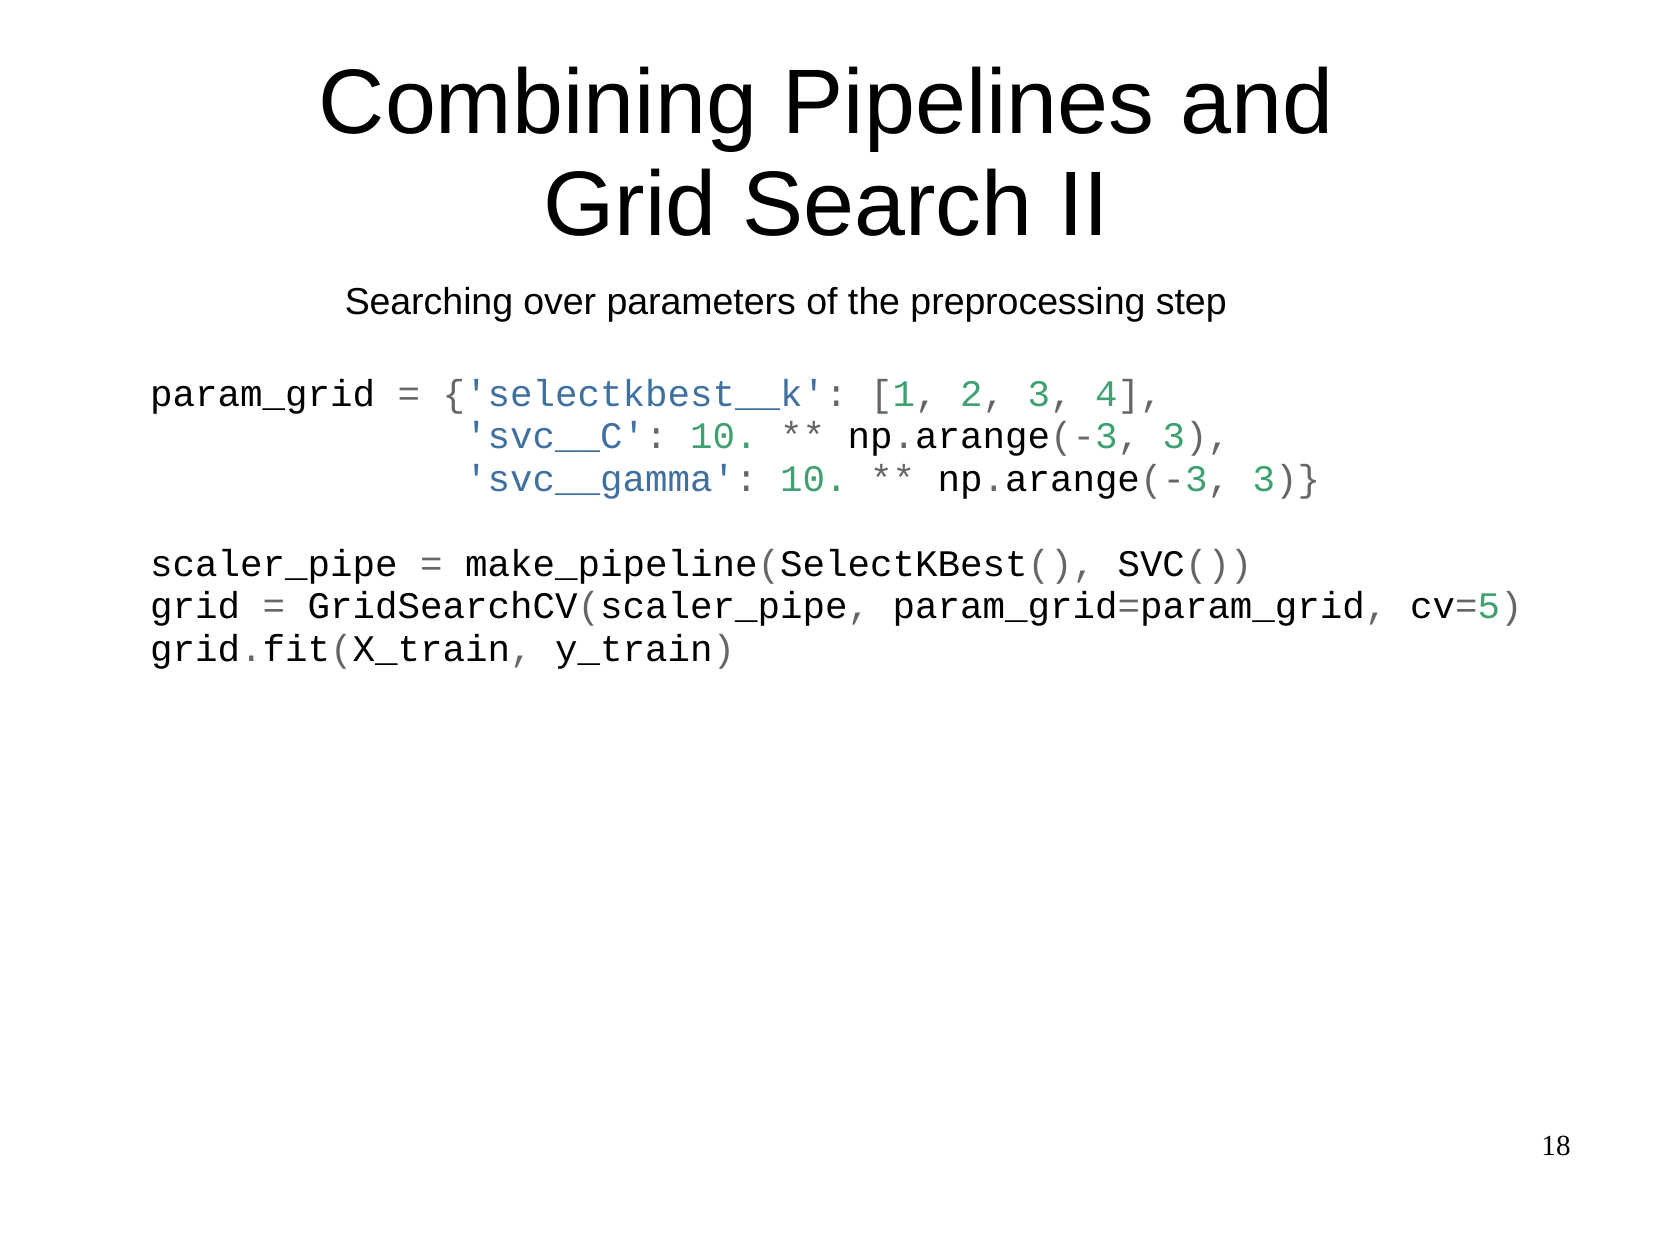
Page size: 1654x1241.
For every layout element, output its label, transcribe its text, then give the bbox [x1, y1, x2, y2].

text_box param_grid = {'selectkbest__k': [1, 2, 3, 4], 'svc__C': 10. ** np.arange(-3, 3), 'svc__gamma': 10. ** np.arange(-3, 3)} scaler_pipe = make_pipeline(SelectKBest(), SVC()) grid = GridSearchCV(scaler_pipe, param_grid=param_grid, cv=5) grid.fit(X_train, y_train) [150, 375, 1572, 675]
title Combining Pipelines and Grid Search II [82, 49, 1571, 257]
text_box Searching over parameters of the preprocessing step [330, 273, 1261, 331]
